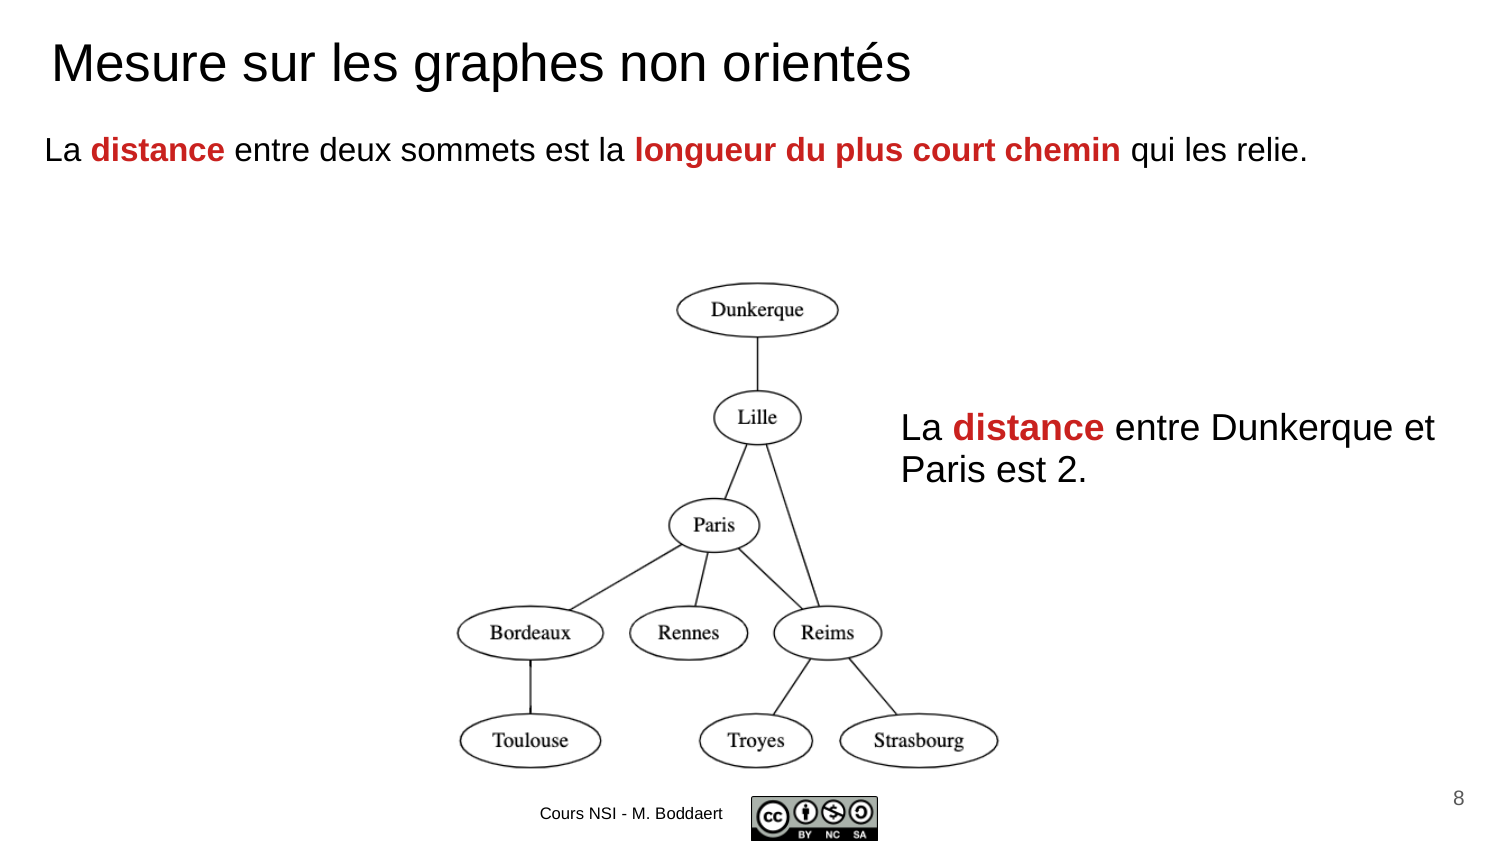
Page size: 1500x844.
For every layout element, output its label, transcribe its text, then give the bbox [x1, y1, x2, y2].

picture [751, 796, 878, 841]
title Mesure sur les graphes non orientés [51, 13, 1449, 108]
picture [452, 277, 1004, 774]
slide_number <numéro> [1389, 764, 1480, 830]
text_box La distance entre deux sommets est la longueur du plus court chemin qui les relie. [29, 120, 1477, 237]
text_box La distance entre Dunkerque et Paris est 2. [885, 399, 1477, 502]
